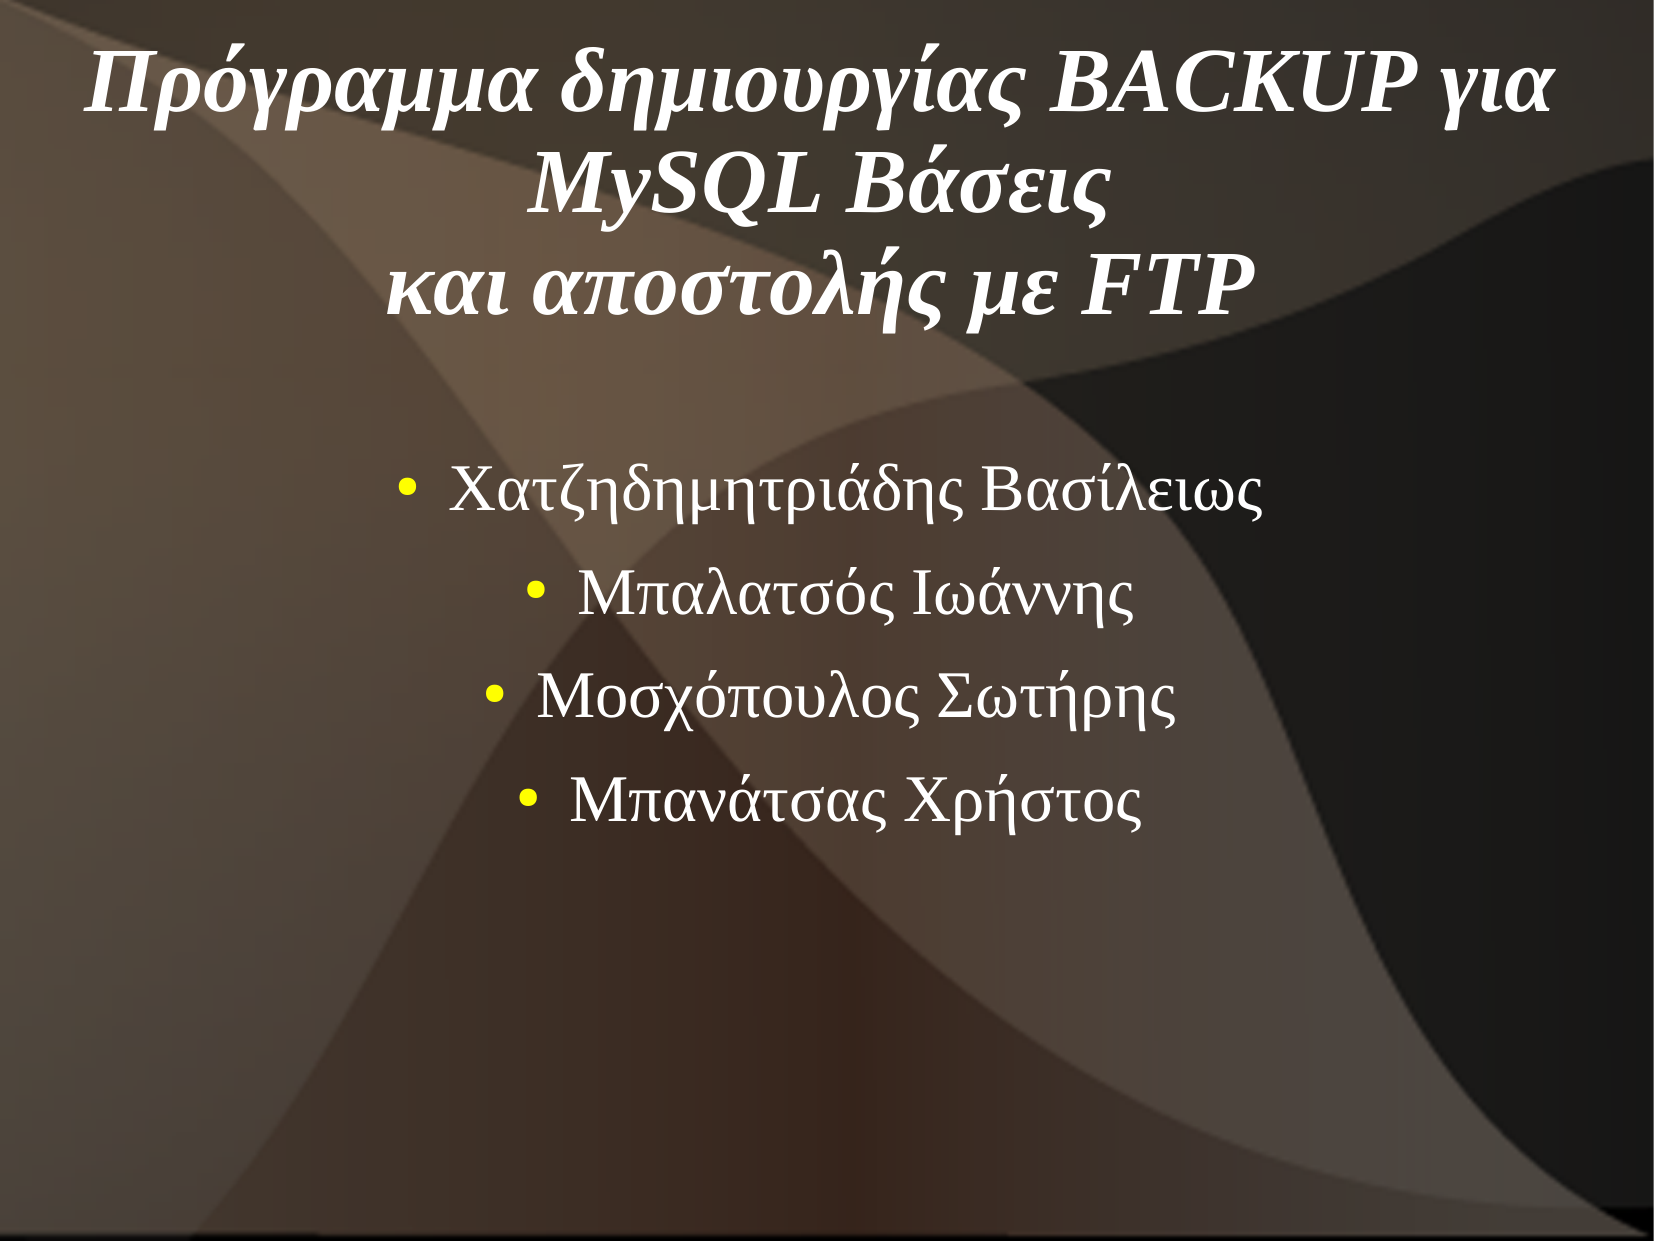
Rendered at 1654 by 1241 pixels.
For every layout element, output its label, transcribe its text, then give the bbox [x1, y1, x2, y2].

title Πρόγραμμα δημιουργίας BACKUP για MySQL Βάσεις και αποστολής με FTP [76, 29, 1565, 335]
picture [0, 0, 1654, 1241]
list Χατζηδημητριάδης Βασίλειως Μπαλατσός Ιωάννης Μοσχόπουλος Σωτήρης Μπανάτσας Χρήστος [76, 451, 1565, 1241]
